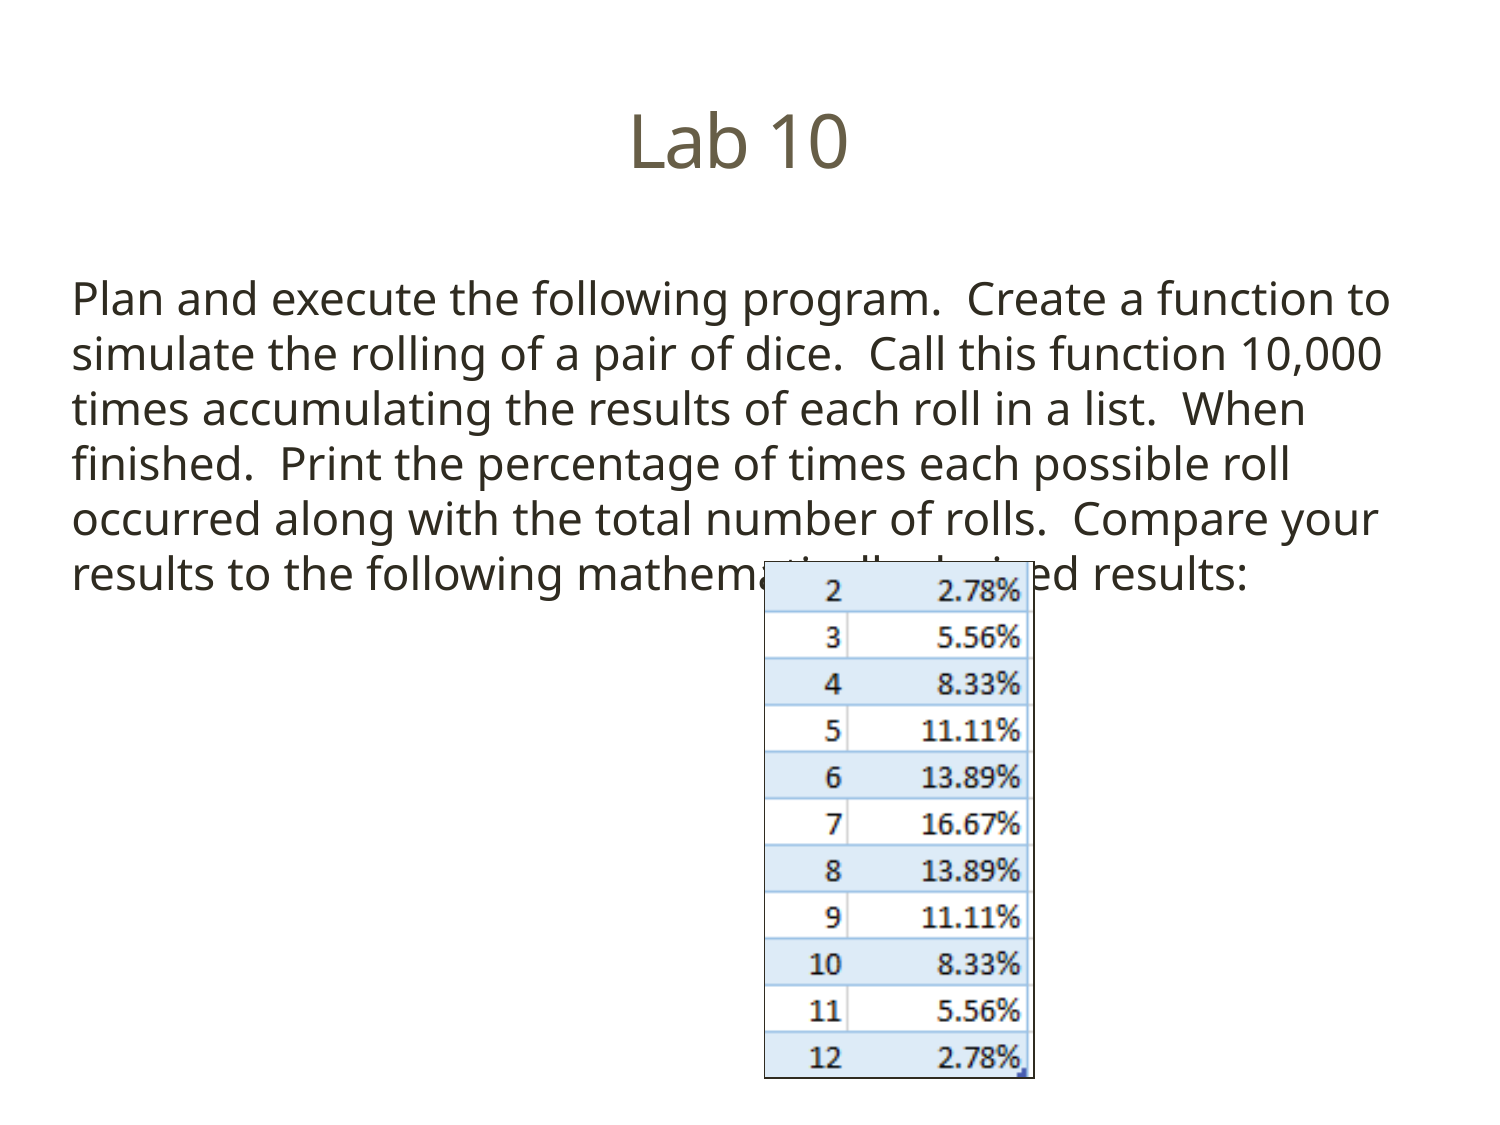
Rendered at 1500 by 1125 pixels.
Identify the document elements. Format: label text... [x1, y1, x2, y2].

picture [765, 562, 1034, 1078]
list Plan and execute the following program. Create a function to simulate the rolling of a pair of dice. Call this function 10,000 times accumulating the results of each roll in a list. When finished. Print the percentage of times each possible roll occurred along with the total number of rolls. Compare your results to the following mathematically derived results: [18, 262, 1460, 1098]
title Lab 10 [18, 45, 1460, 233]
